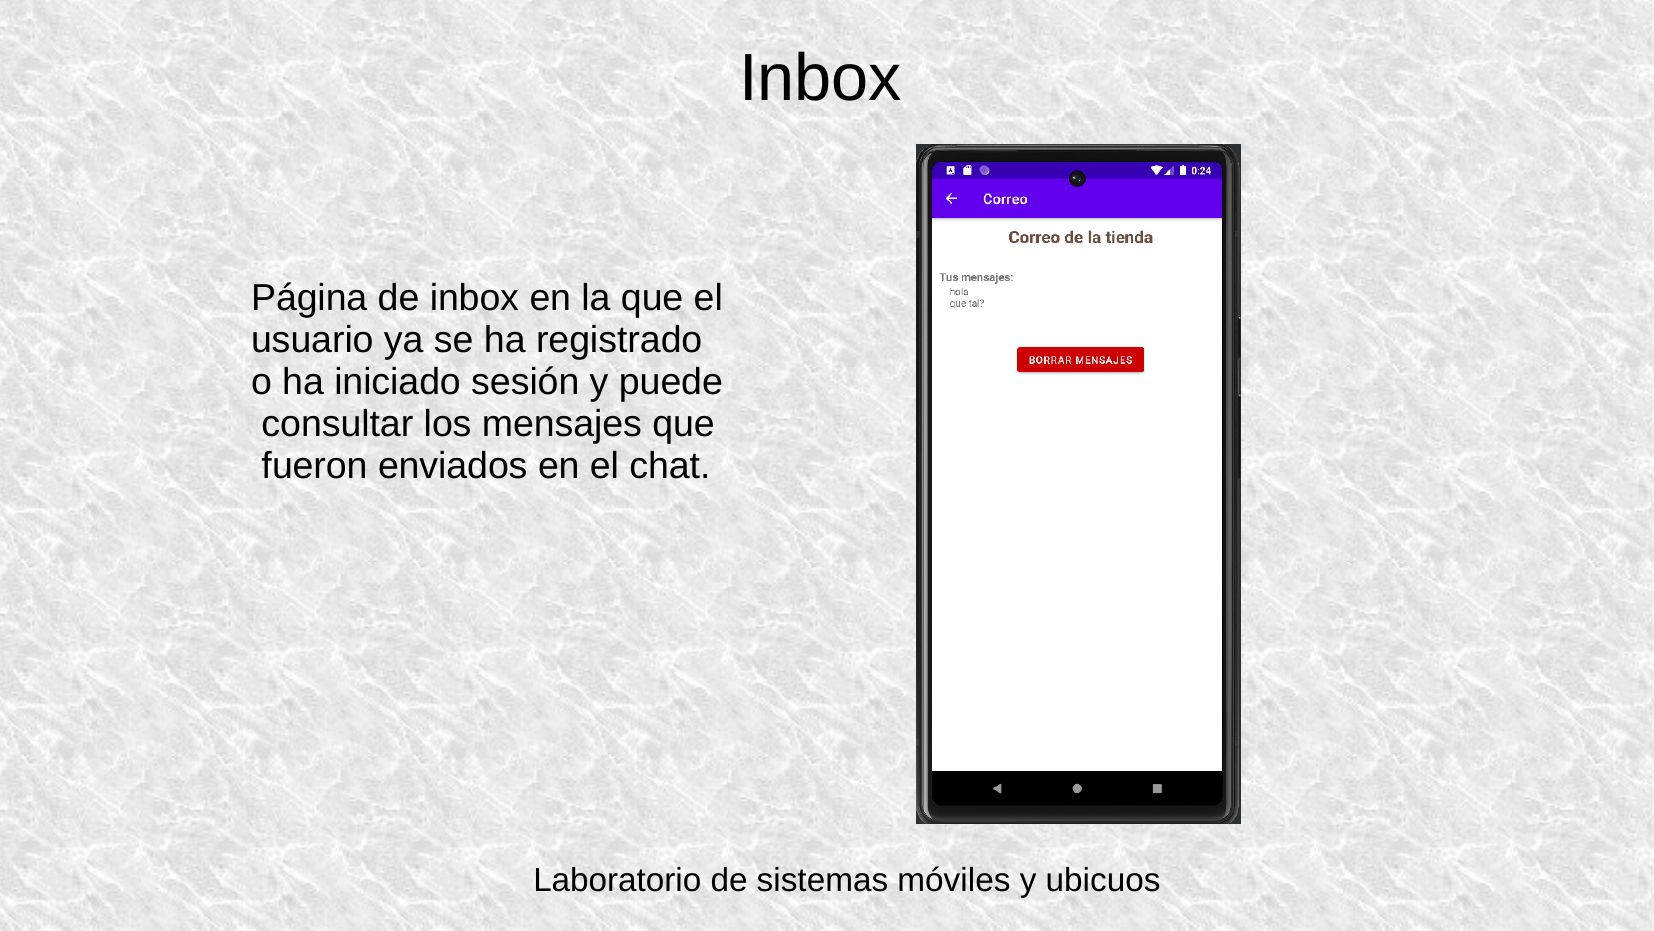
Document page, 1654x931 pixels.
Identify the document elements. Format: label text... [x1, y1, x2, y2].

text_box Laboratorio de sistemas móviles y ubicuos [59, 854, 1565, 931]
text_box Página de inbox en la que el usuario ya se ha registrado o ha iniciado sesión y puede consultar los mensajes que fueron enviados en el chat. [236, 269, 739, 537]
picture [0, 0, 1654, 931]
title Inbox [76, 0, 1565, 156]
